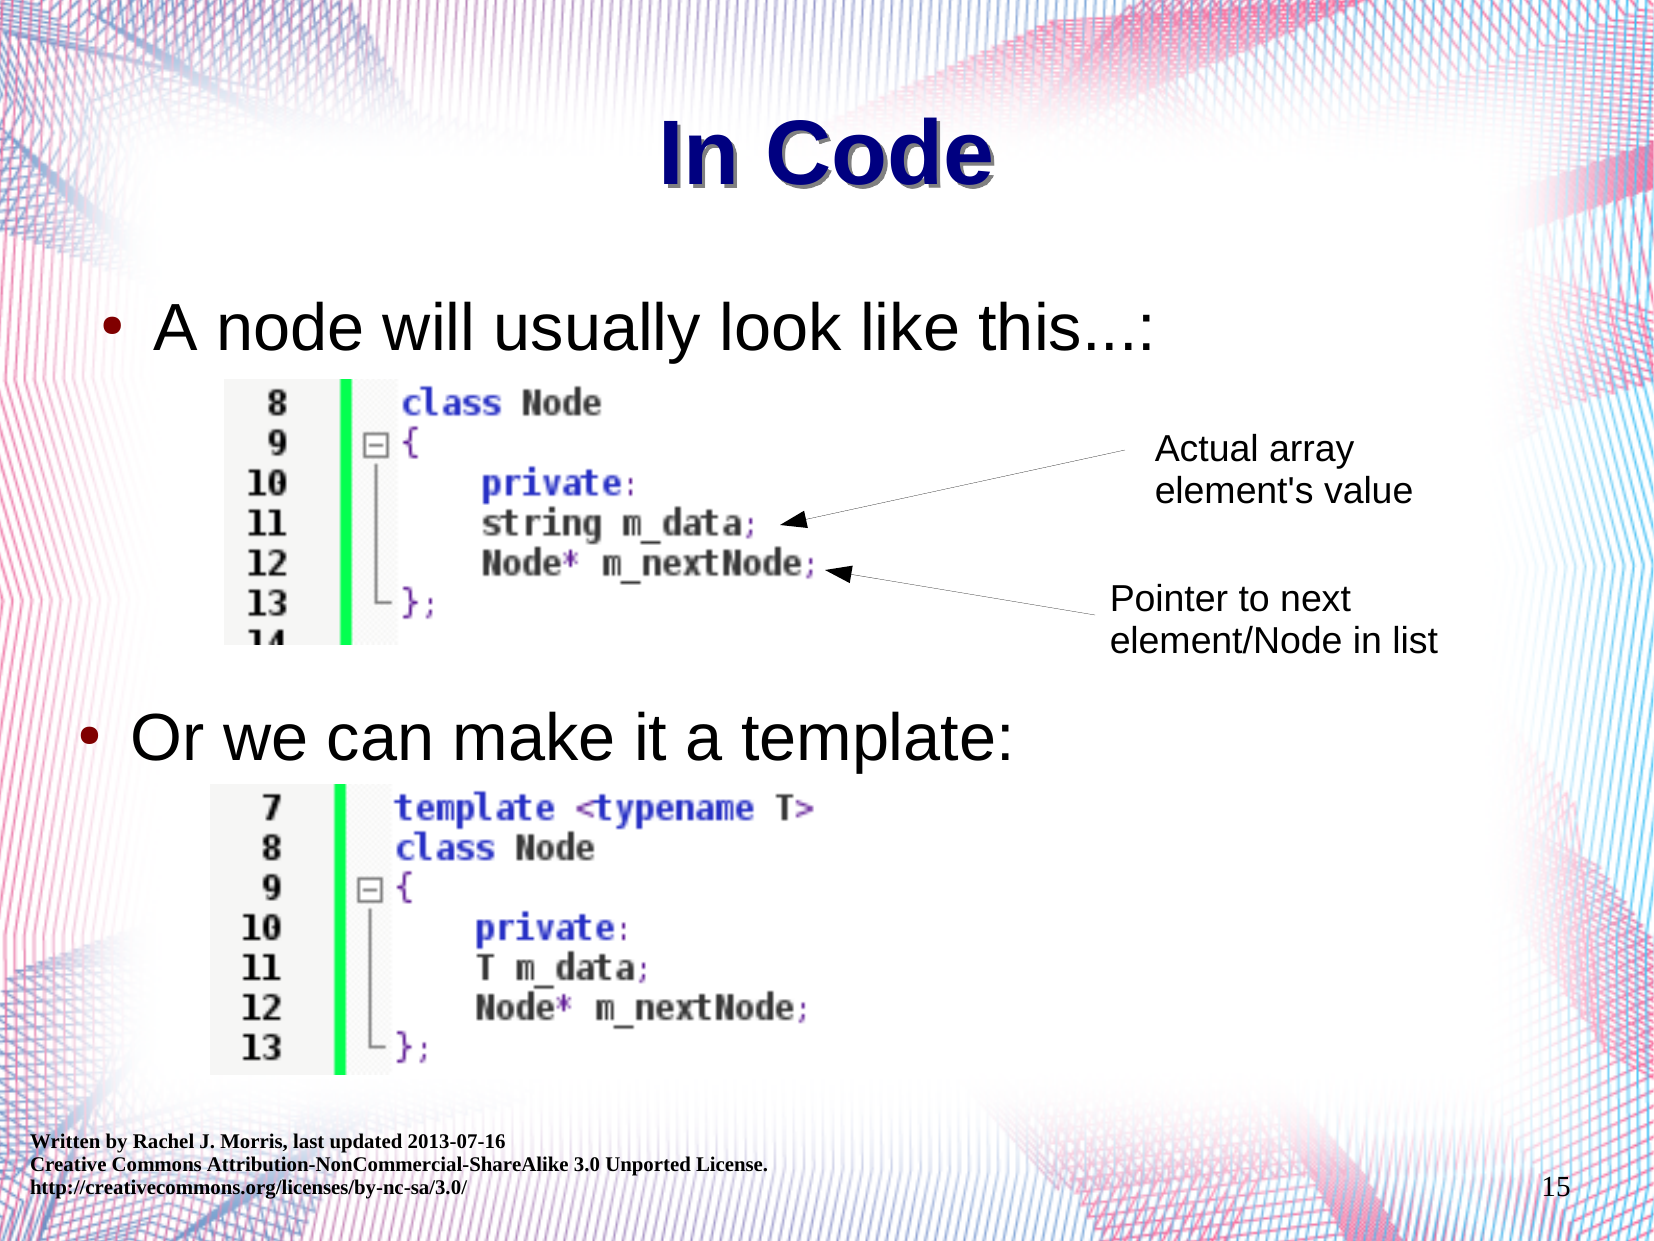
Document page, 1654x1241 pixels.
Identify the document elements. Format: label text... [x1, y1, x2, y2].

text_box Pointer to next element/Node in list [1095, 570, 1456, 669]
list Or we can make it a template: [60, 699, 1549, 785]
list A node will usually look like this...: [82, 290, 1571, 376]
picture [0, 0, 1654, 1241]
text_box Actual array element's value [1140, 420, 1471, 519]
title In Code [82, 49, 1571, 257]
